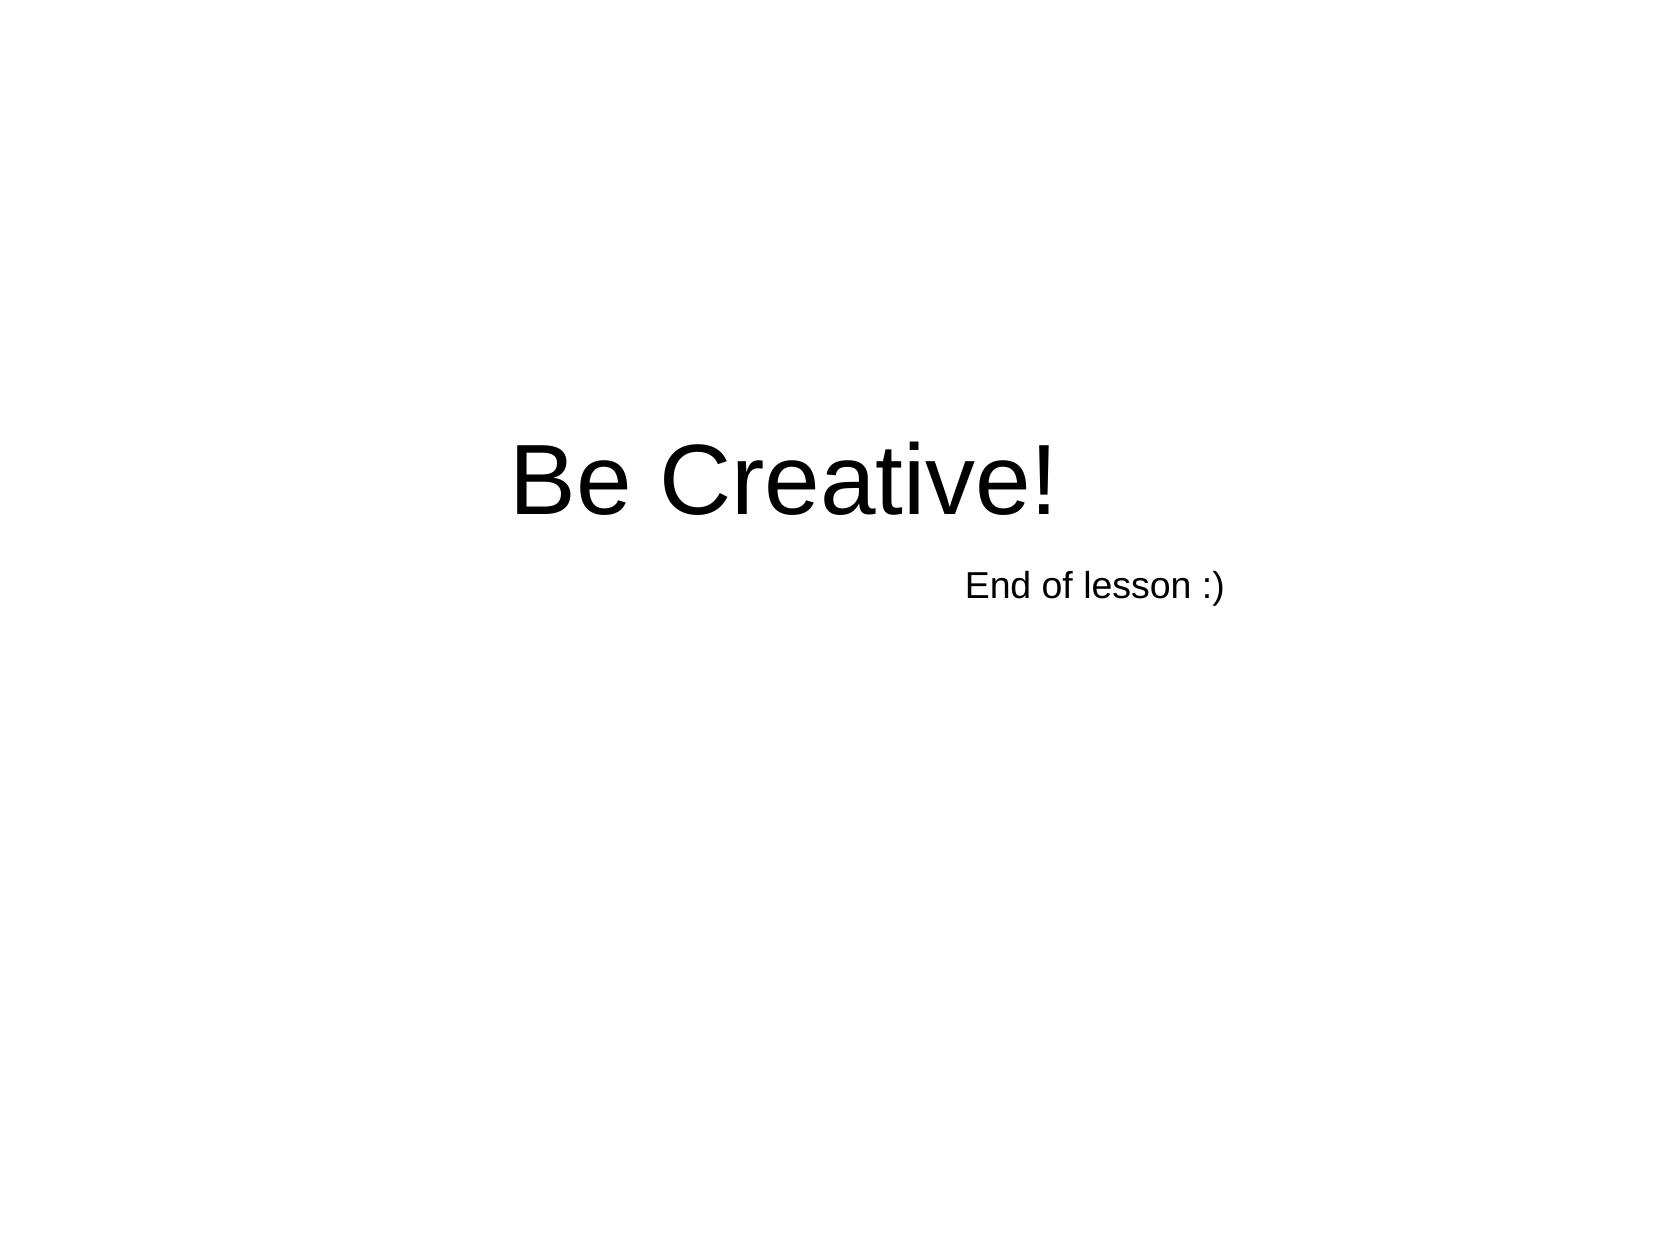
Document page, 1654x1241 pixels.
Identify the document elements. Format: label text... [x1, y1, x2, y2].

text_box End of lesson :) [950, 557, 1241, 615]
text_box Be Creative! [494, 416, 1075, 544]
